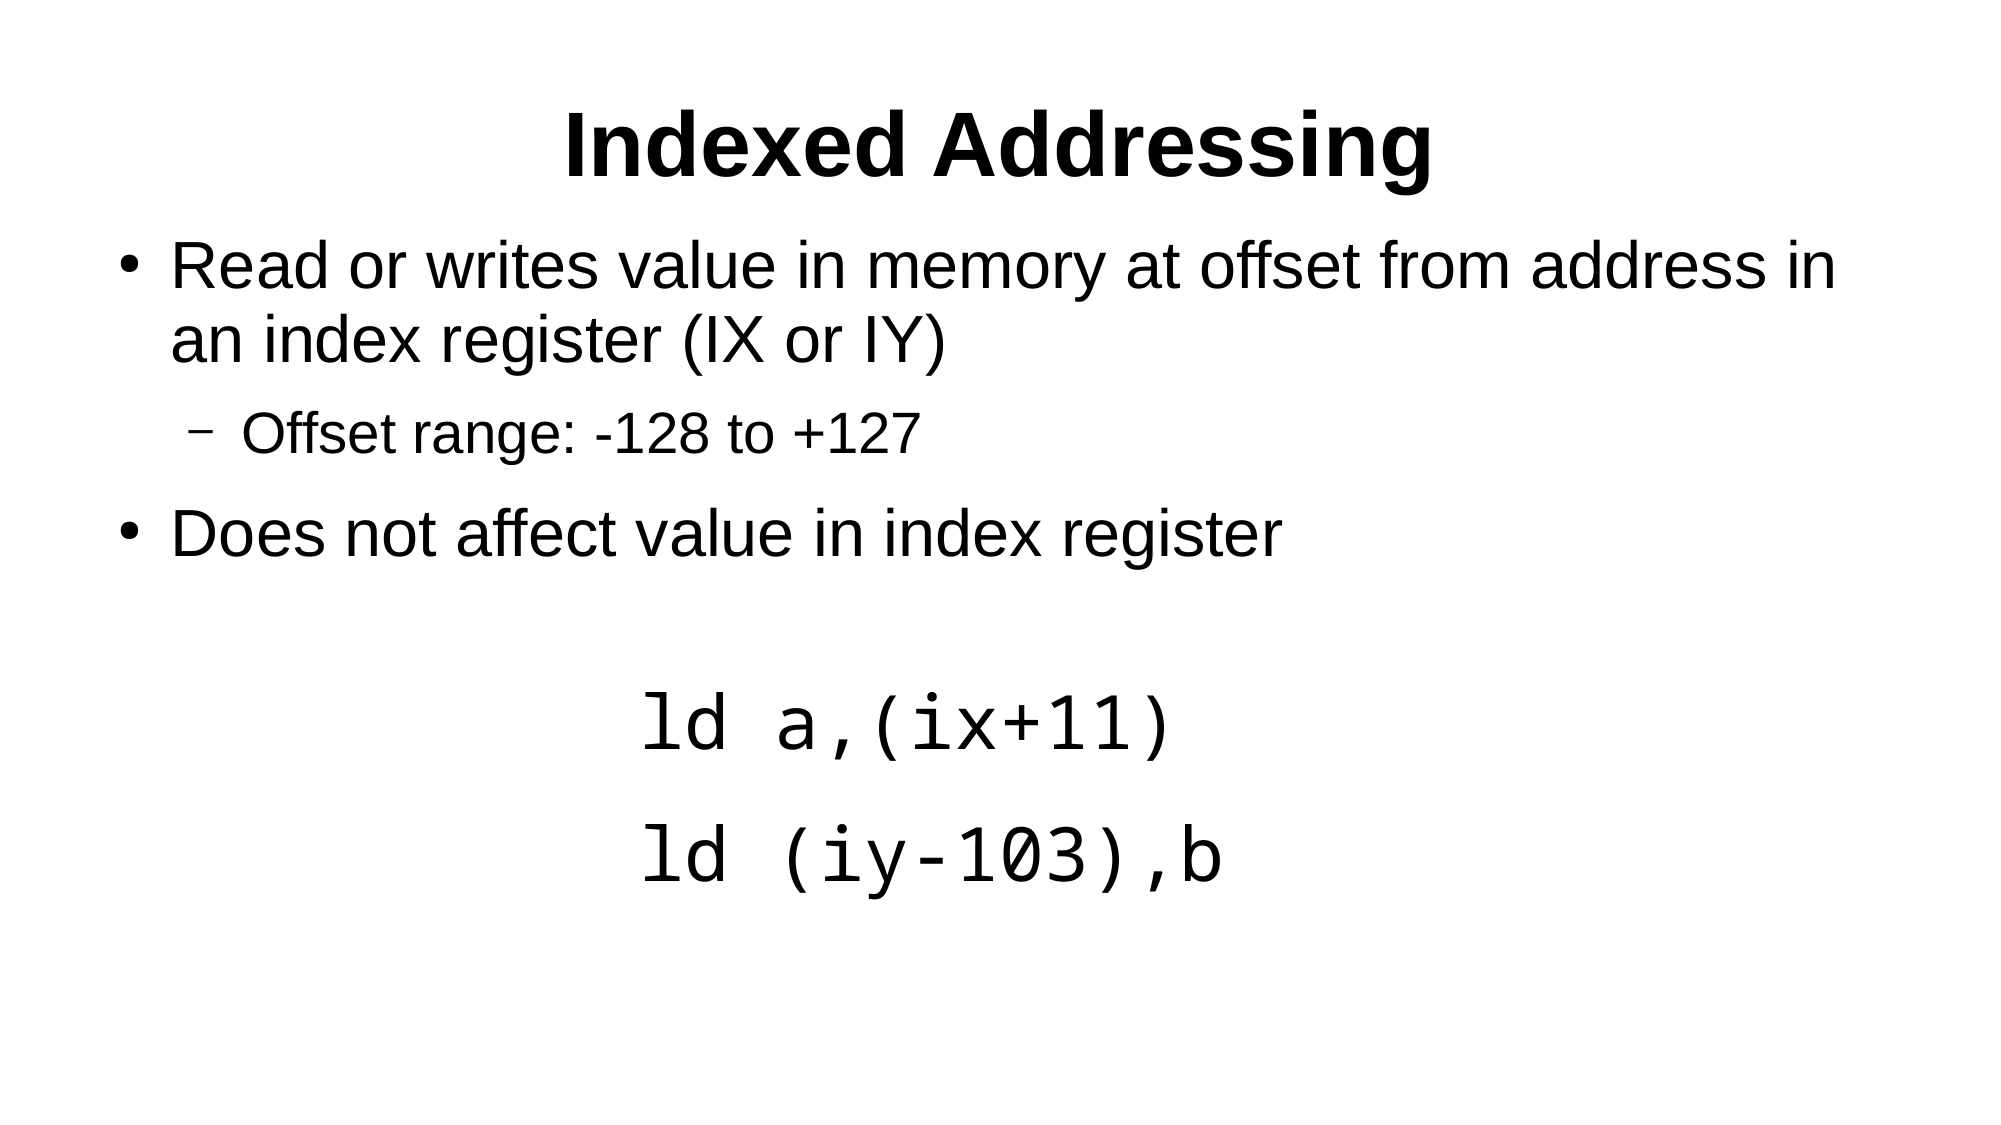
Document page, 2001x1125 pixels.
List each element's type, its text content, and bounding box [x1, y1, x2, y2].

list Read or writes value in memory at offset from address in an index register (IX or IY) Offset range: -128 to +127 Does not affect value in index register ld a,(ix+11) ld (iy-103),b [99, 227, 1900, 1075]
title Indexed Addressing [137, 36, 1863, 227]
